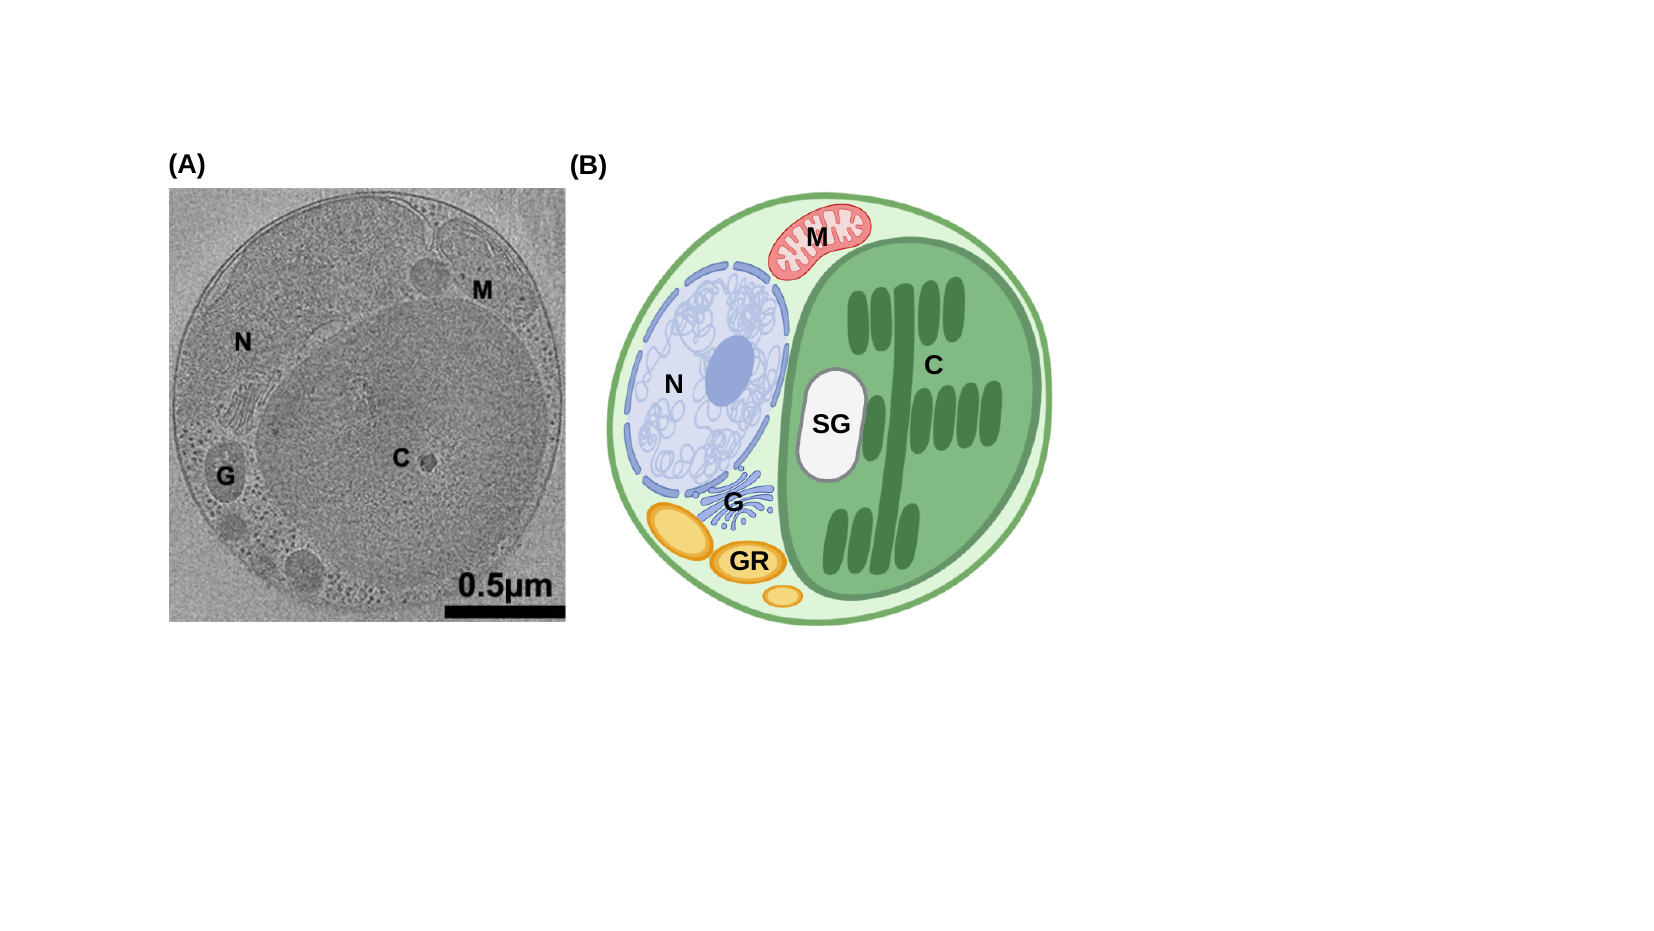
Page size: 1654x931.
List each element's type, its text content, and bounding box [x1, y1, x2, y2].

text_box (B) [555, 143, 638, 219]
text_box N [649, 361, 721, 438]
text_box M [791, 214, 851, 260]
picture [169, 188, 1083, 633]
text_box C [909, 342, 969, 388]
text_box (A) [153, 141, 237, 218]
text_box SG [797, 401, 869, 477]
text_box GR [714, 538, 786, 615]
text_box G [708, 479, 780, 556]
